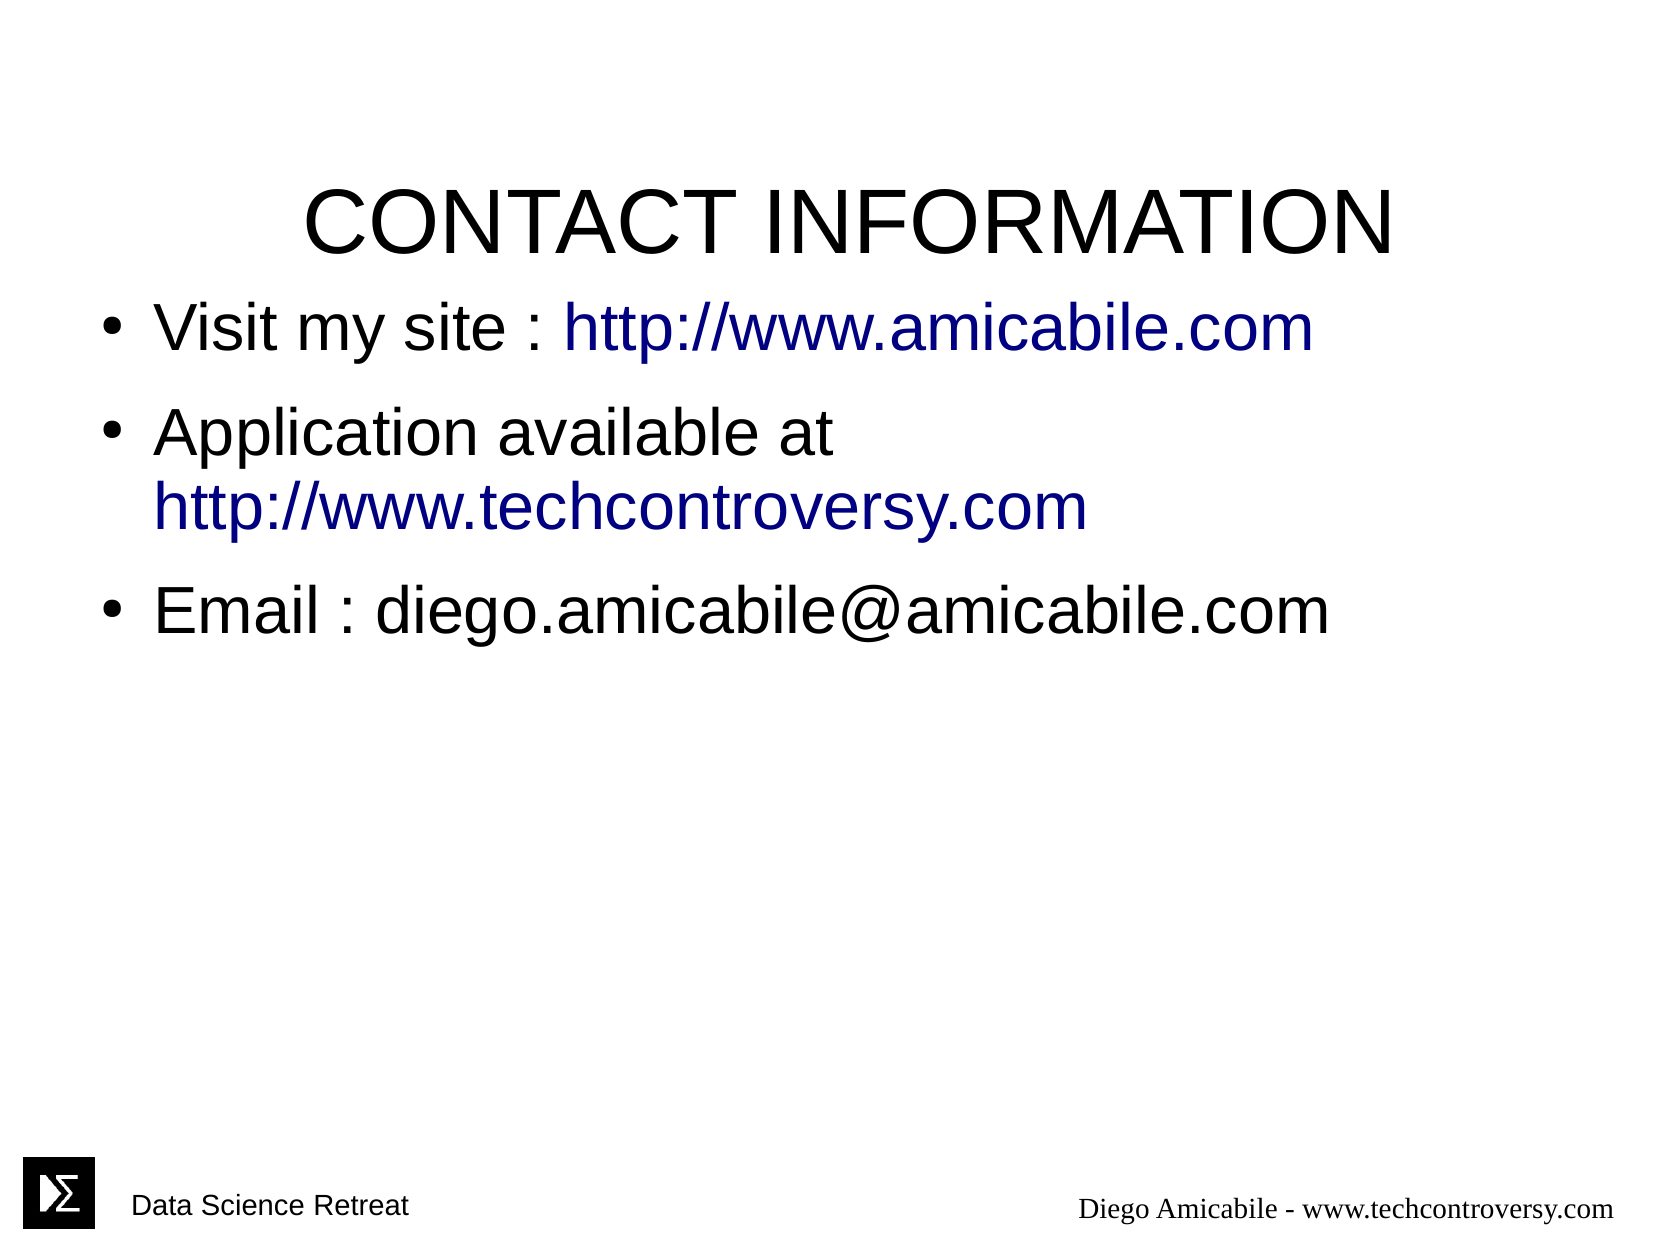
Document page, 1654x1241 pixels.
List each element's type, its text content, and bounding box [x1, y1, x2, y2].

title CONTACT INFORMATION [106, 118, 1595, 326]
list Visit my site : http://www.amicabile.com Application available at http://www.techcontroversy.com Email : diego.amicabile@amicabile.com [82, 290, 1571, 1010]
picture [23, 1157, 95, 1229]
